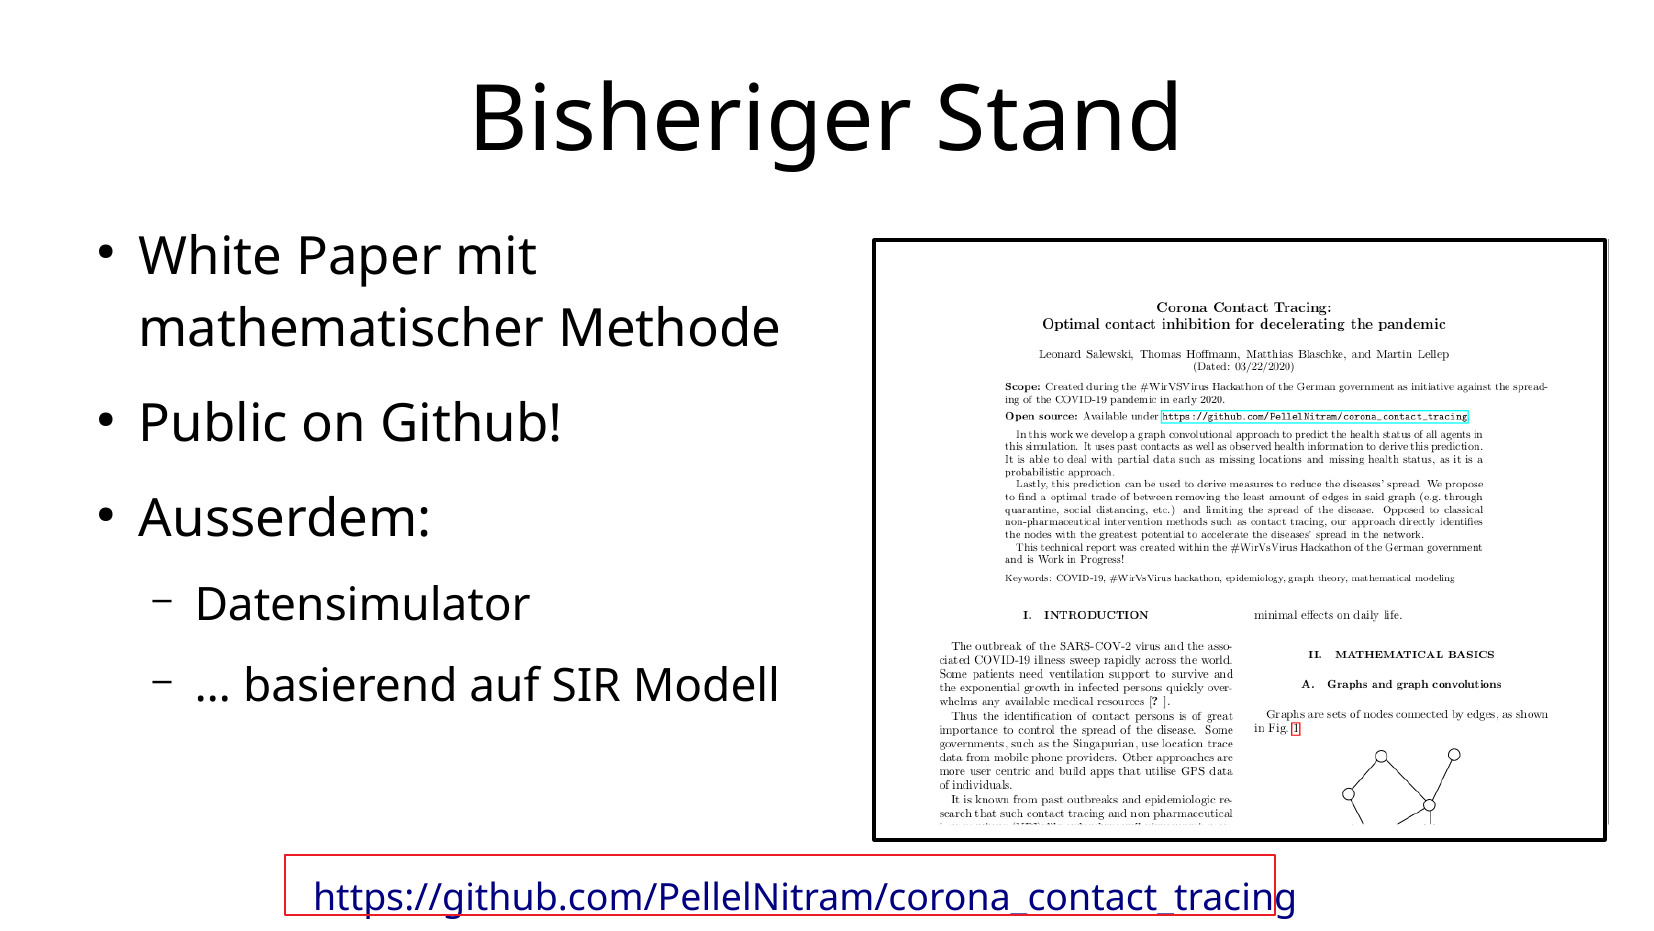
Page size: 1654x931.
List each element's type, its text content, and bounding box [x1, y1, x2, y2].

text_box https://github.com/PellelNitram/corona_contact_tracing [298, 862, 1356, 931]
picture [876, 242, 1603, 826]
text_box https://github.com/PellelNitram/corona_contact_tracing [298, 862, 1274, 914]
list White Paper mit mathematischer Methode Public on Github! Ausserdem: Datensimulator … basierend auf SIR Modell [82, 217, 826, 811]
title Bisheriger Stand [82, 37, 1571, 193]
